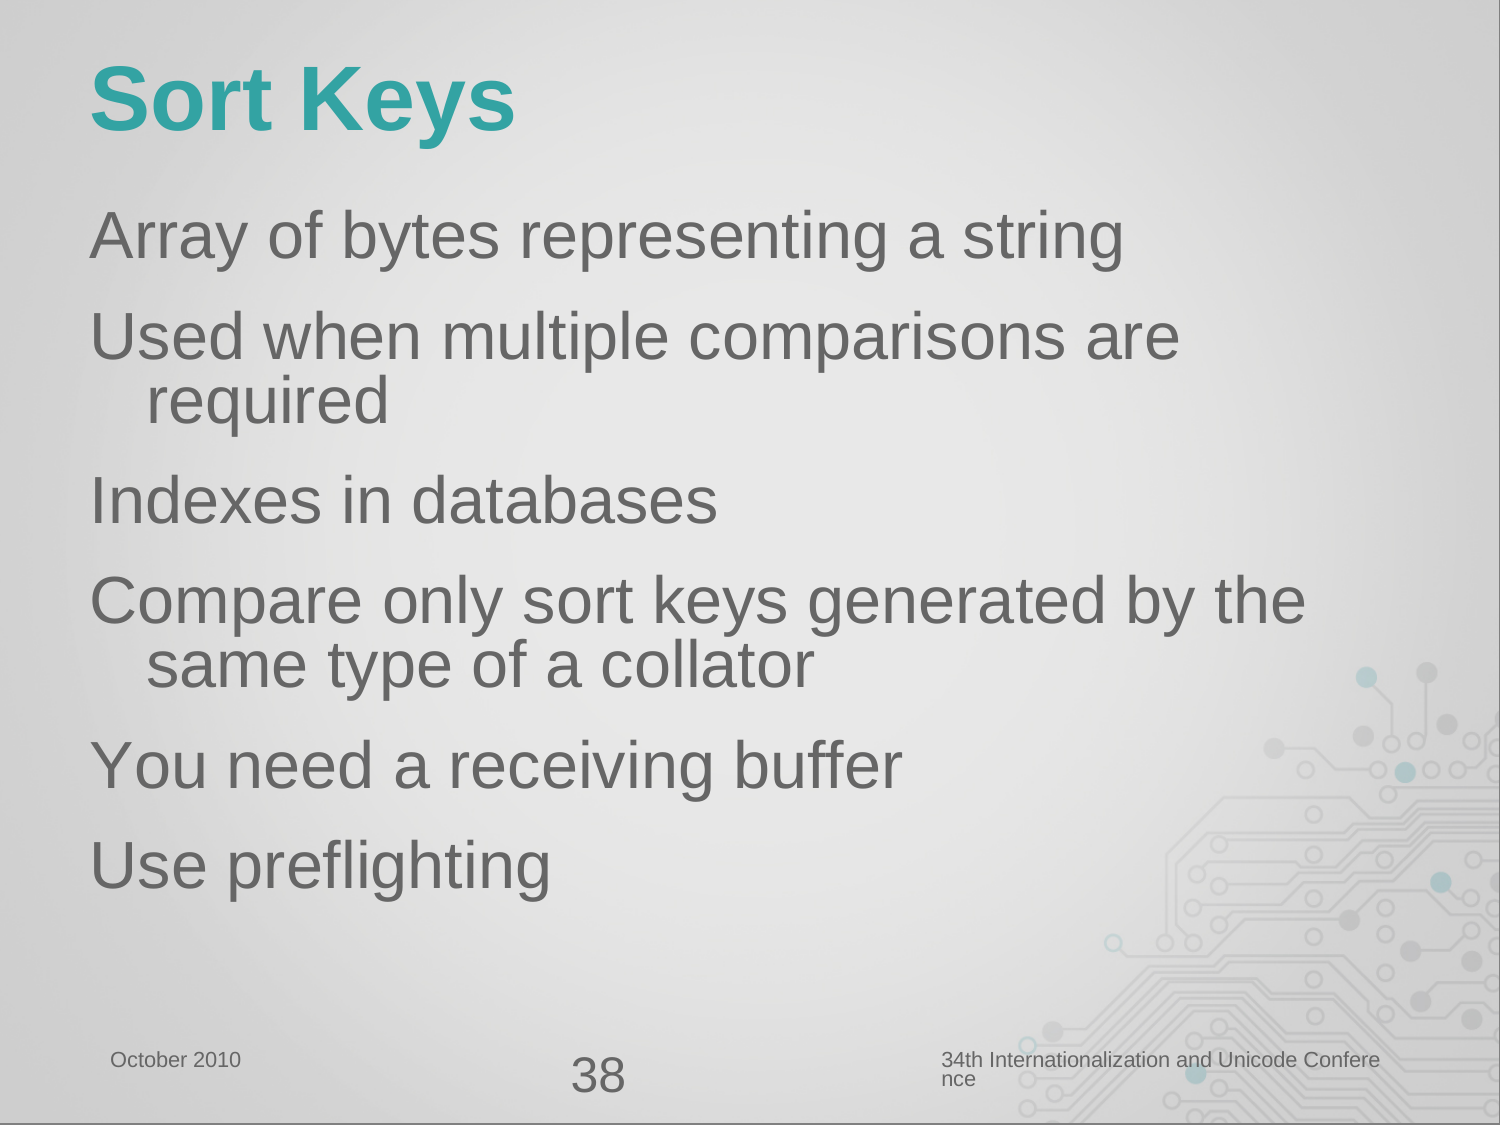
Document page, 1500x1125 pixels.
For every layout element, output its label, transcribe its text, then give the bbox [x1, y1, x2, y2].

list Array of bytes representing a string Used when multiple comparisons are required Indexes in databases Compare only sort keys generated by the same type of a collator You need a receiving buffer Use preflighting [75, 200, 1426, 1110]
title Sort Keys [75, 31, 1426, 157]
picture [0, 0, 1499, 1123]
